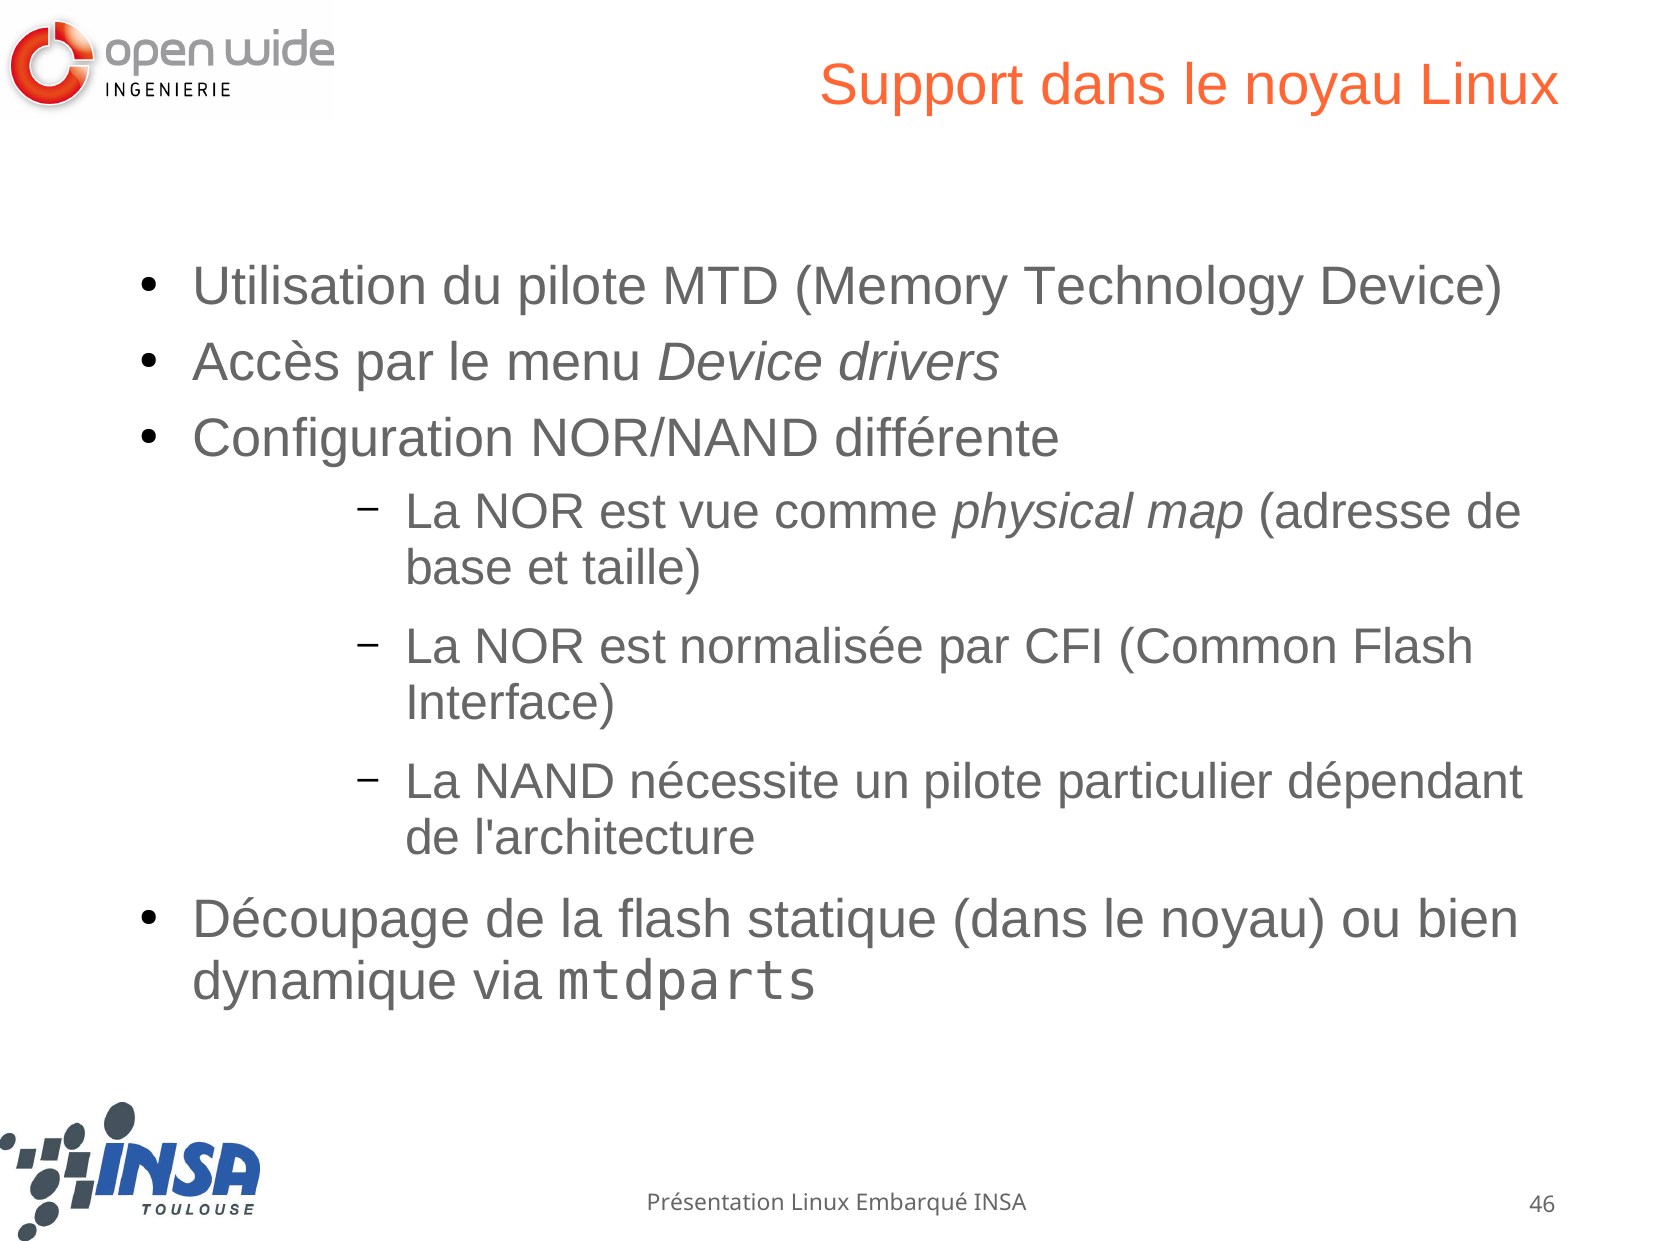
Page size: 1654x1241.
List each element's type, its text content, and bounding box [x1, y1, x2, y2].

picture [0, 0, 334, 119]
title Support dans le noyau Linux [602, 12, 1561, 157]
list Utilisation du pilote MTD (Memory Technology Device) Accès par le menu Device drivers Configuration NOR/NAND différente La NOR est vue comme physical map (adresse de base et taille) La NOR est normalisée par CFI (Common Flash Interface) La NAND nécessite un pilote particulier dépendant de l'architecture Découpage de la flash statique (dans le noyau) ou bien dynamique via mtdparts [121, 255, 1534, 1127]
picture [0, 1102, 260, 1241]
